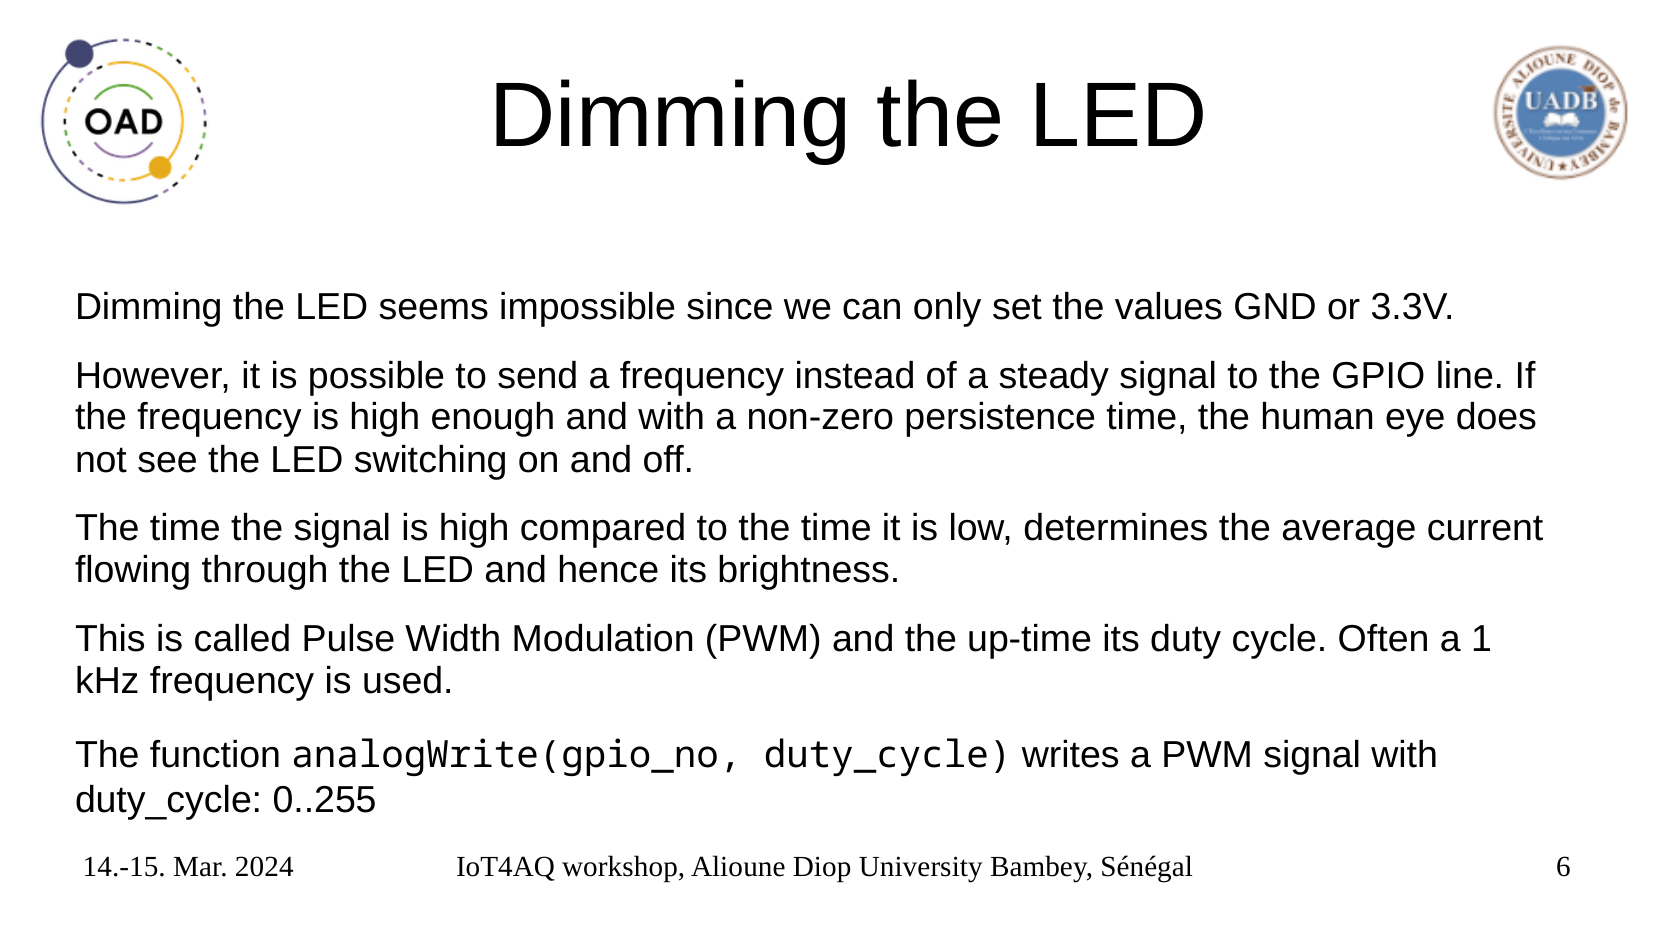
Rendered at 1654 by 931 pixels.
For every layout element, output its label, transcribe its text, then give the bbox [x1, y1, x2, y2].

picture [0, 24, 242, 225]
picture [1482, 37, 1641, 188]
title Dimming the LED [278, 37, 1446, 193]
list Dimming the LED seems impossible since we can only set the values GND or 3.3V. However, it is possible to send a frequency instead of a steady signal to the GPIO line. If the frequency is high enough and with a non-zero persistence time, the human eye does not see the LED switching on and off. The time the signal is high compared to the time it is low, determines the average current flowing through the LED and hence its brightness. This is called Pulse Width Modulation (PWM) and the up-time its duty cycle. Often a 1 kHz frequency is used. The function analogWrite(gpio_no, duty_cycle) writes a PWM signal with duty_cycle: 0..255 [75, 285, 1564, 826]
